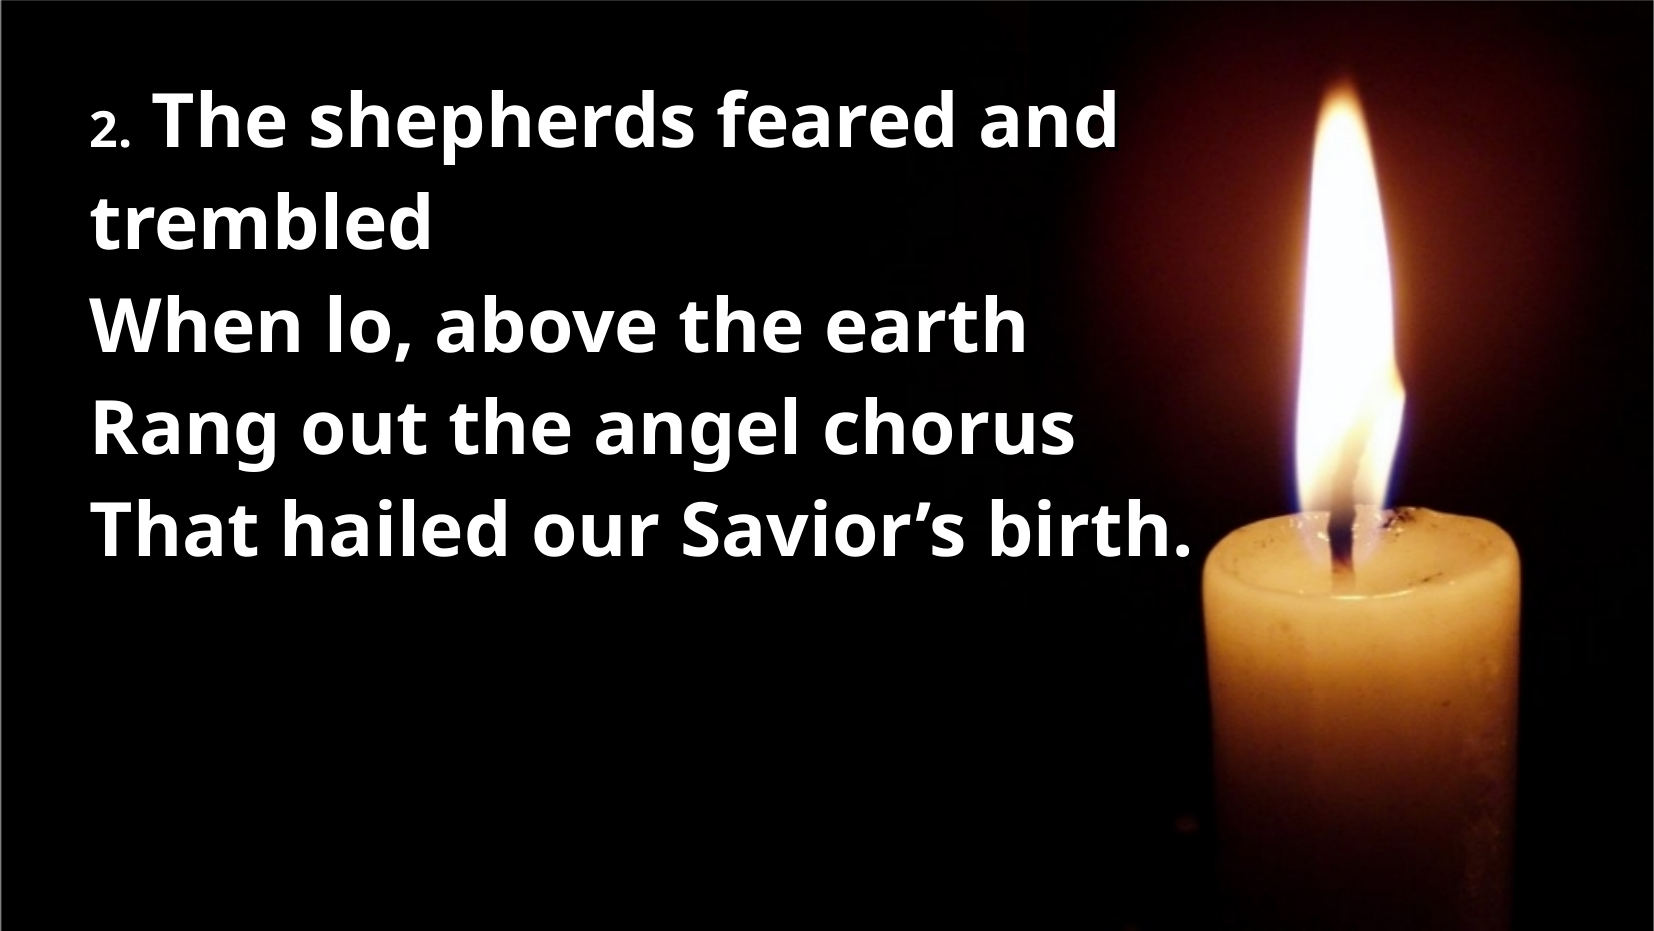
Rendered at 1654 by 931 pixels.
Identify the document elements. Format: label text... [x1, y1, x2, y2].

text_box 2. The shepherds feared and trembled When lo, above the earth Rang out the angel chorus That hailed our Savior’s birth. [75, 60, 1456, 475]
picture [0, 0, 1654, 931]
